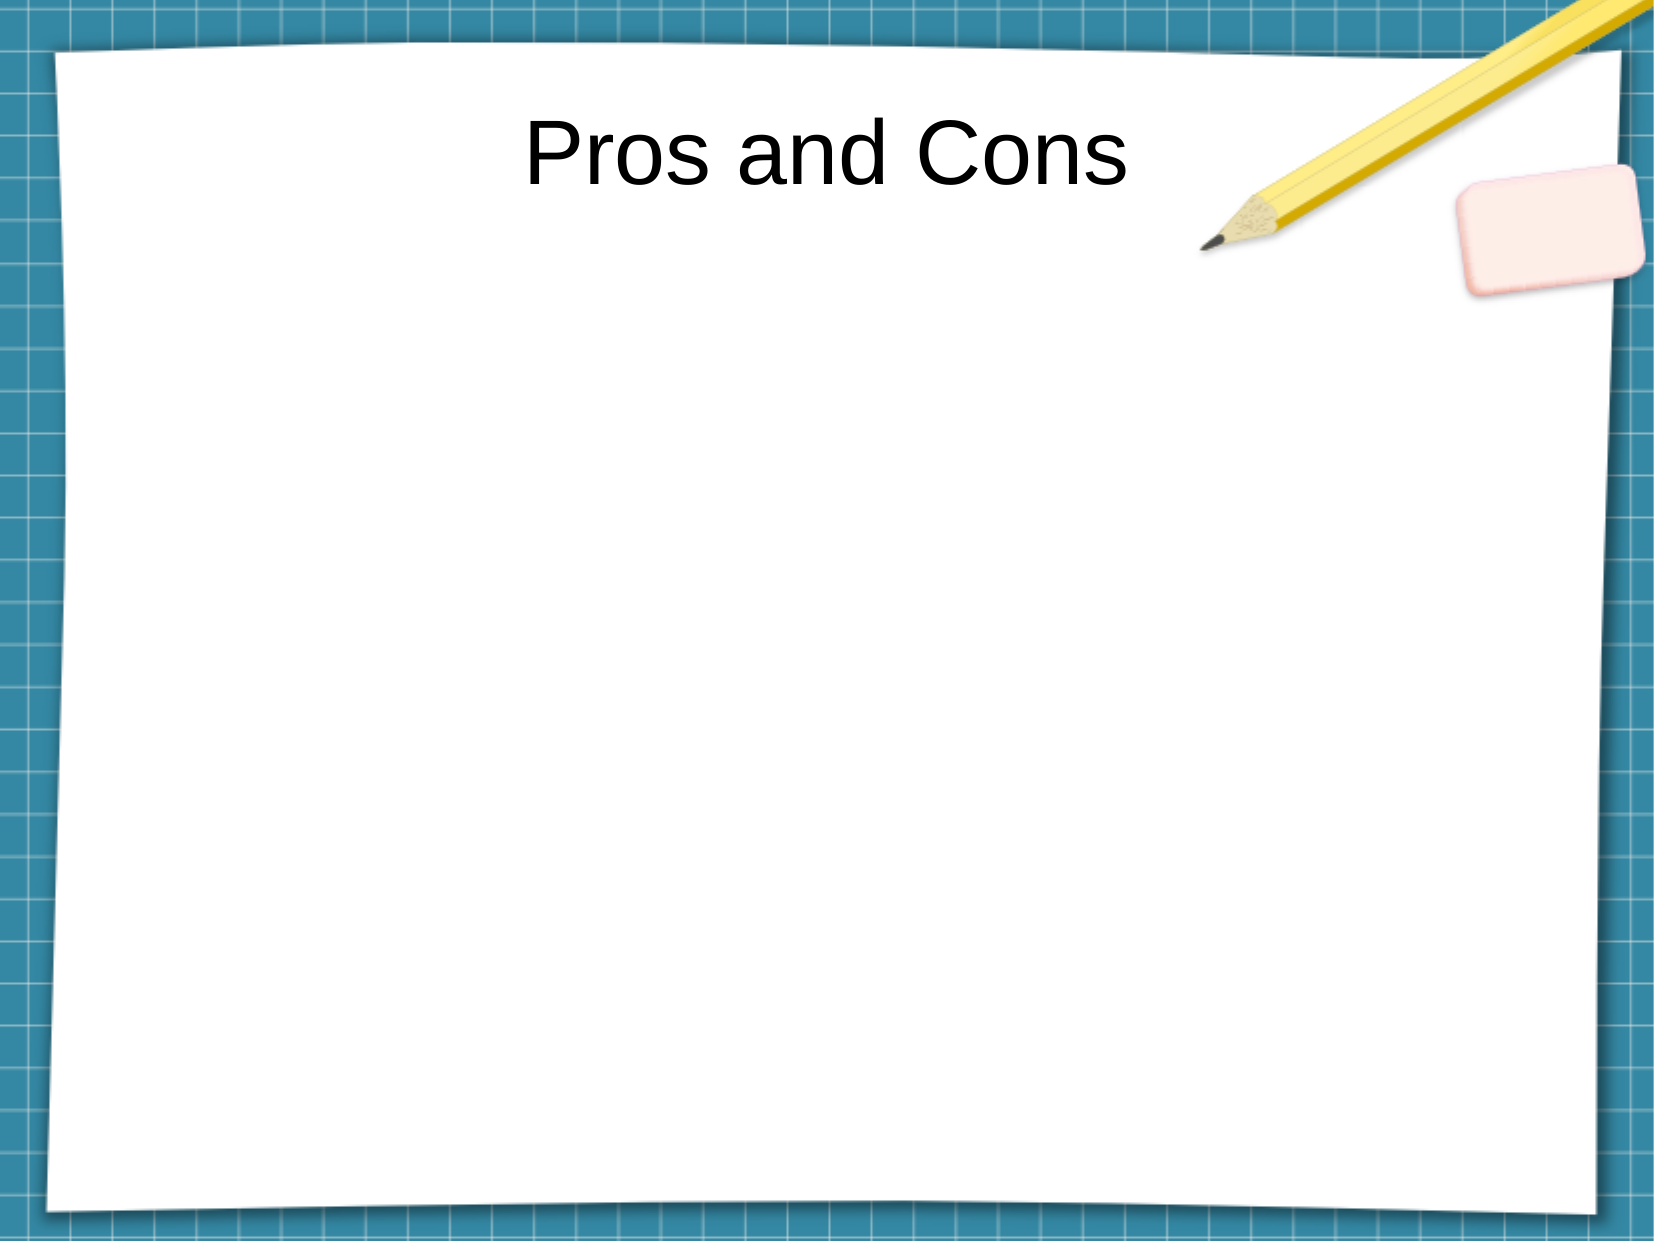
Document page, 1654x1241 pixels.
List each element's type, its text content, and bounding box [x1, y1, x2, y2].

picture [0, 0, 1654, 1241]
title Pros and Cons [82, 49, 1571, 257]
